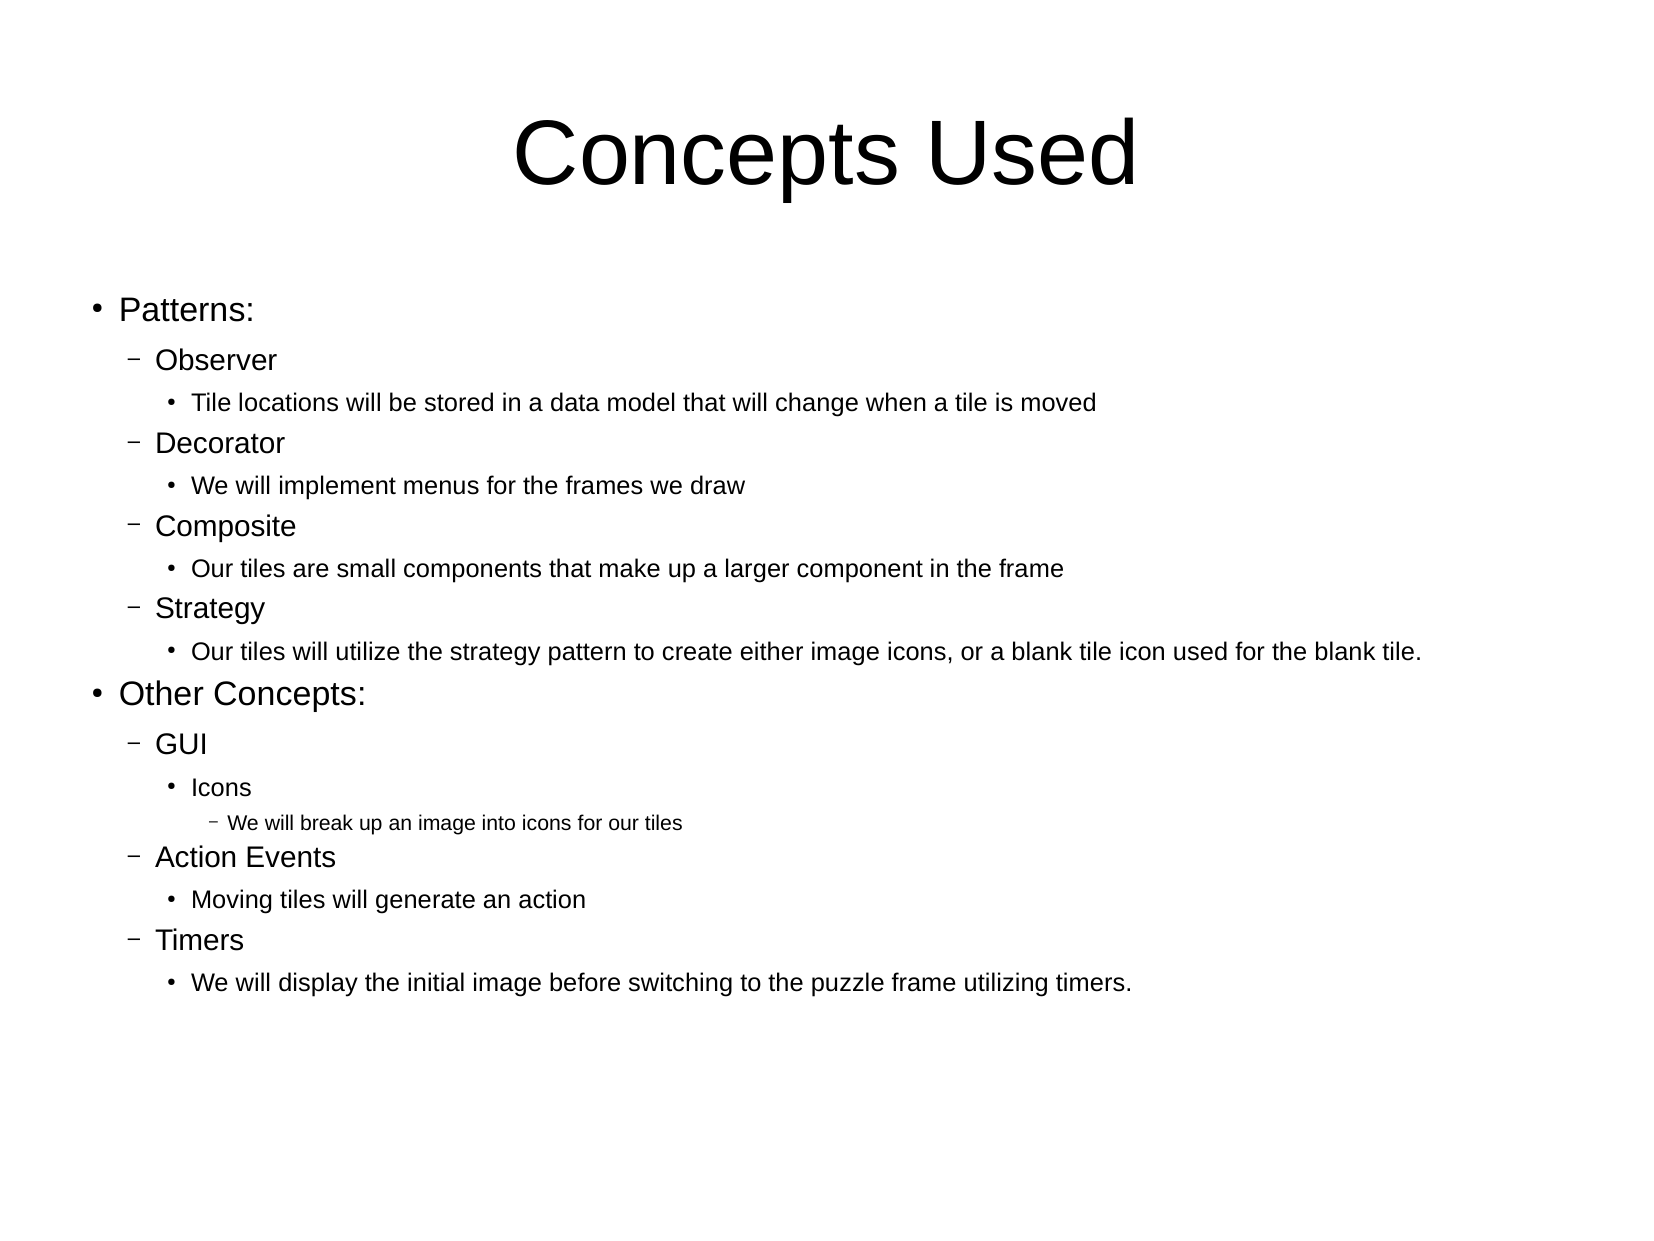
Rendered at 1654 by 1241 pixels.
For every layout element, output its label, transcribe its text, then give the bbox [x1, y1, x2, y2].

list Patterns: Observer Tile locations will be stored in a data model that will change when a tile is moved Decorator We will implement menus for the frames we draw Composite Our tiles are small components that make up a larger component in the frame Strategy Our tiles will utilize the strategy pattern to create either image icons, or a blank tile icon used for the blank tile. Other Concepts: GUI Icons We will break up an image into icons for our tiles Action Events Moving tiles will generate an action Timers We will display the initial image before switching to the puzzle frame utilizing timers. [82, 290, 1571, 1010]
title Concepts Used [82, 49, 1571, 257]
